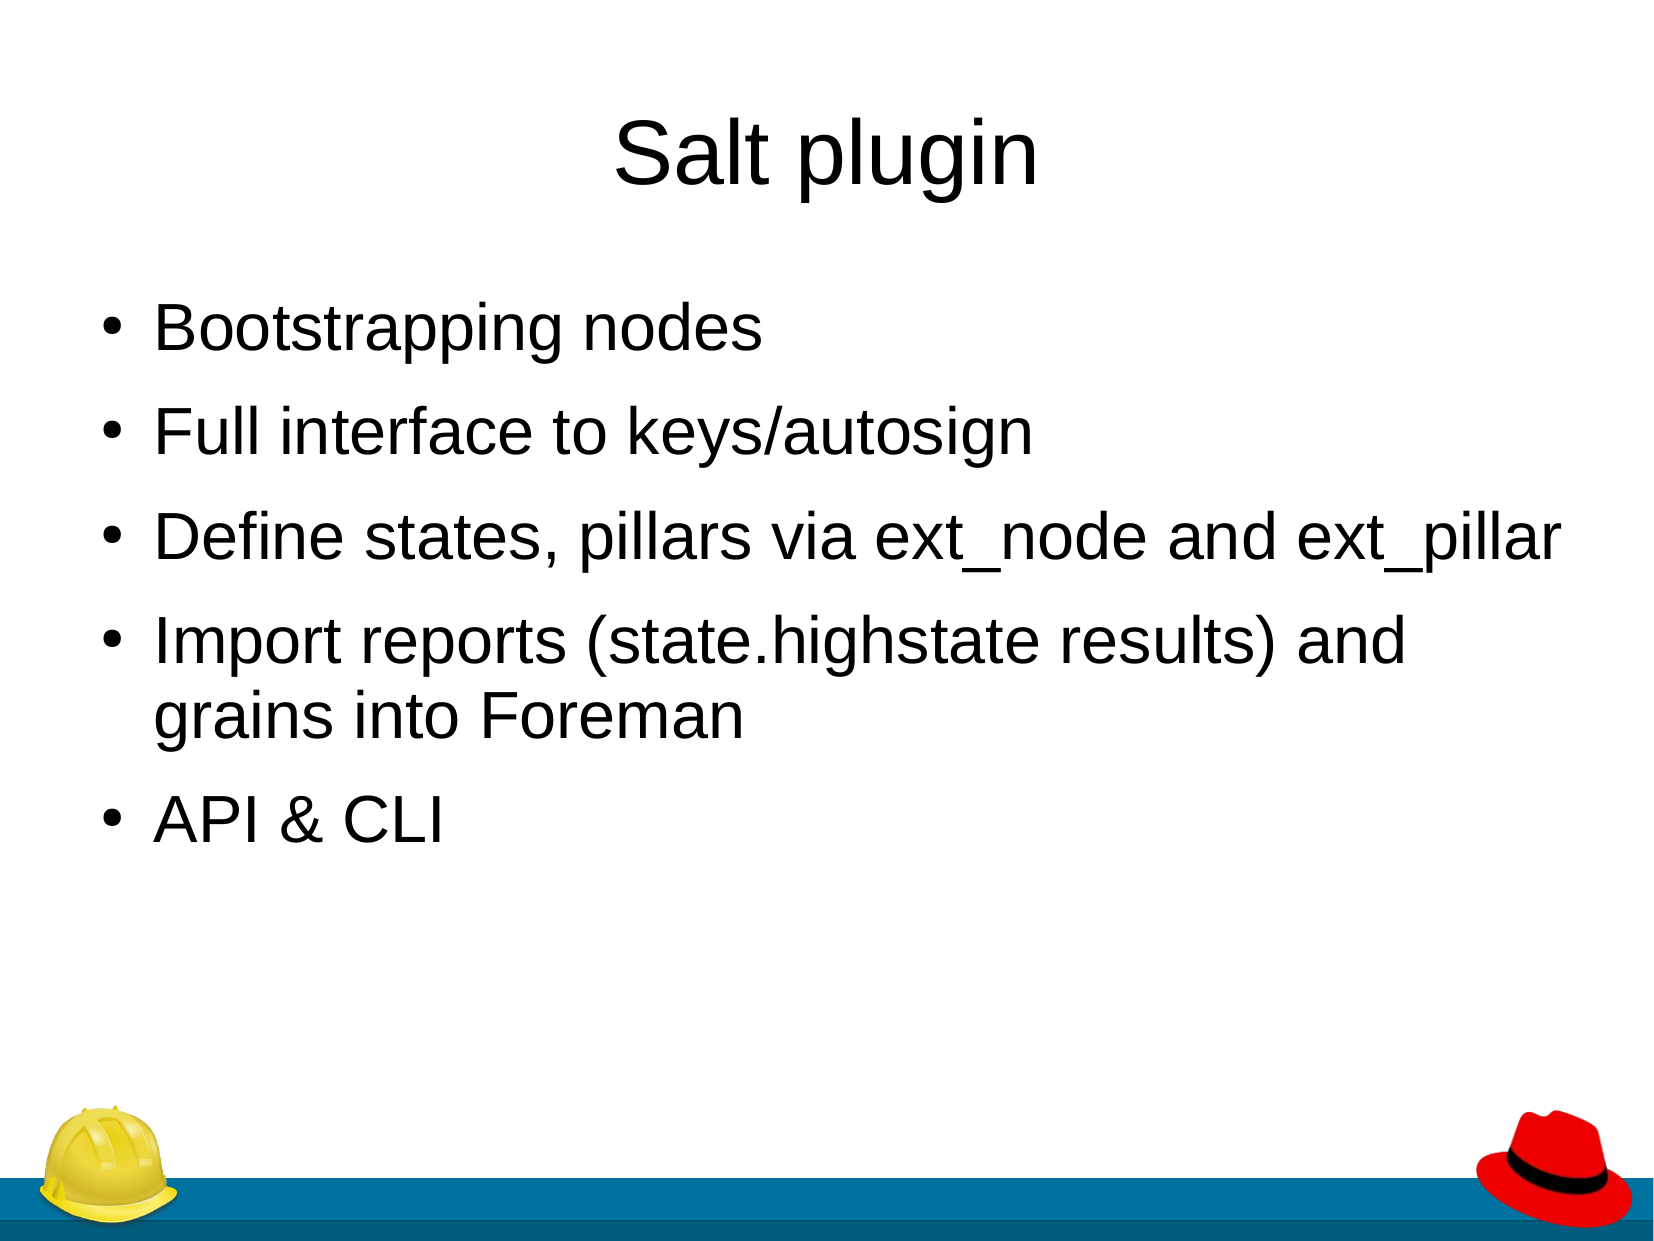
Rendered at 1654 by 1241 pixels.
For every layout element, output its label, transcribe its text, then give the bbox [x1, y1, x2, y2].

title Salt plugin [82, 49, 1571, 257]
picture [1476, 1110, 1633, 1227]
list Bootstrapping nodes Full interface to keys/autosign Define states, pillars via ext_node and ext_pillar Import reports (state.highstate results) and grains into Foreman API & CLI [82, 290, 1571, 1010]
picture [23, 1086, 189, 1227]
